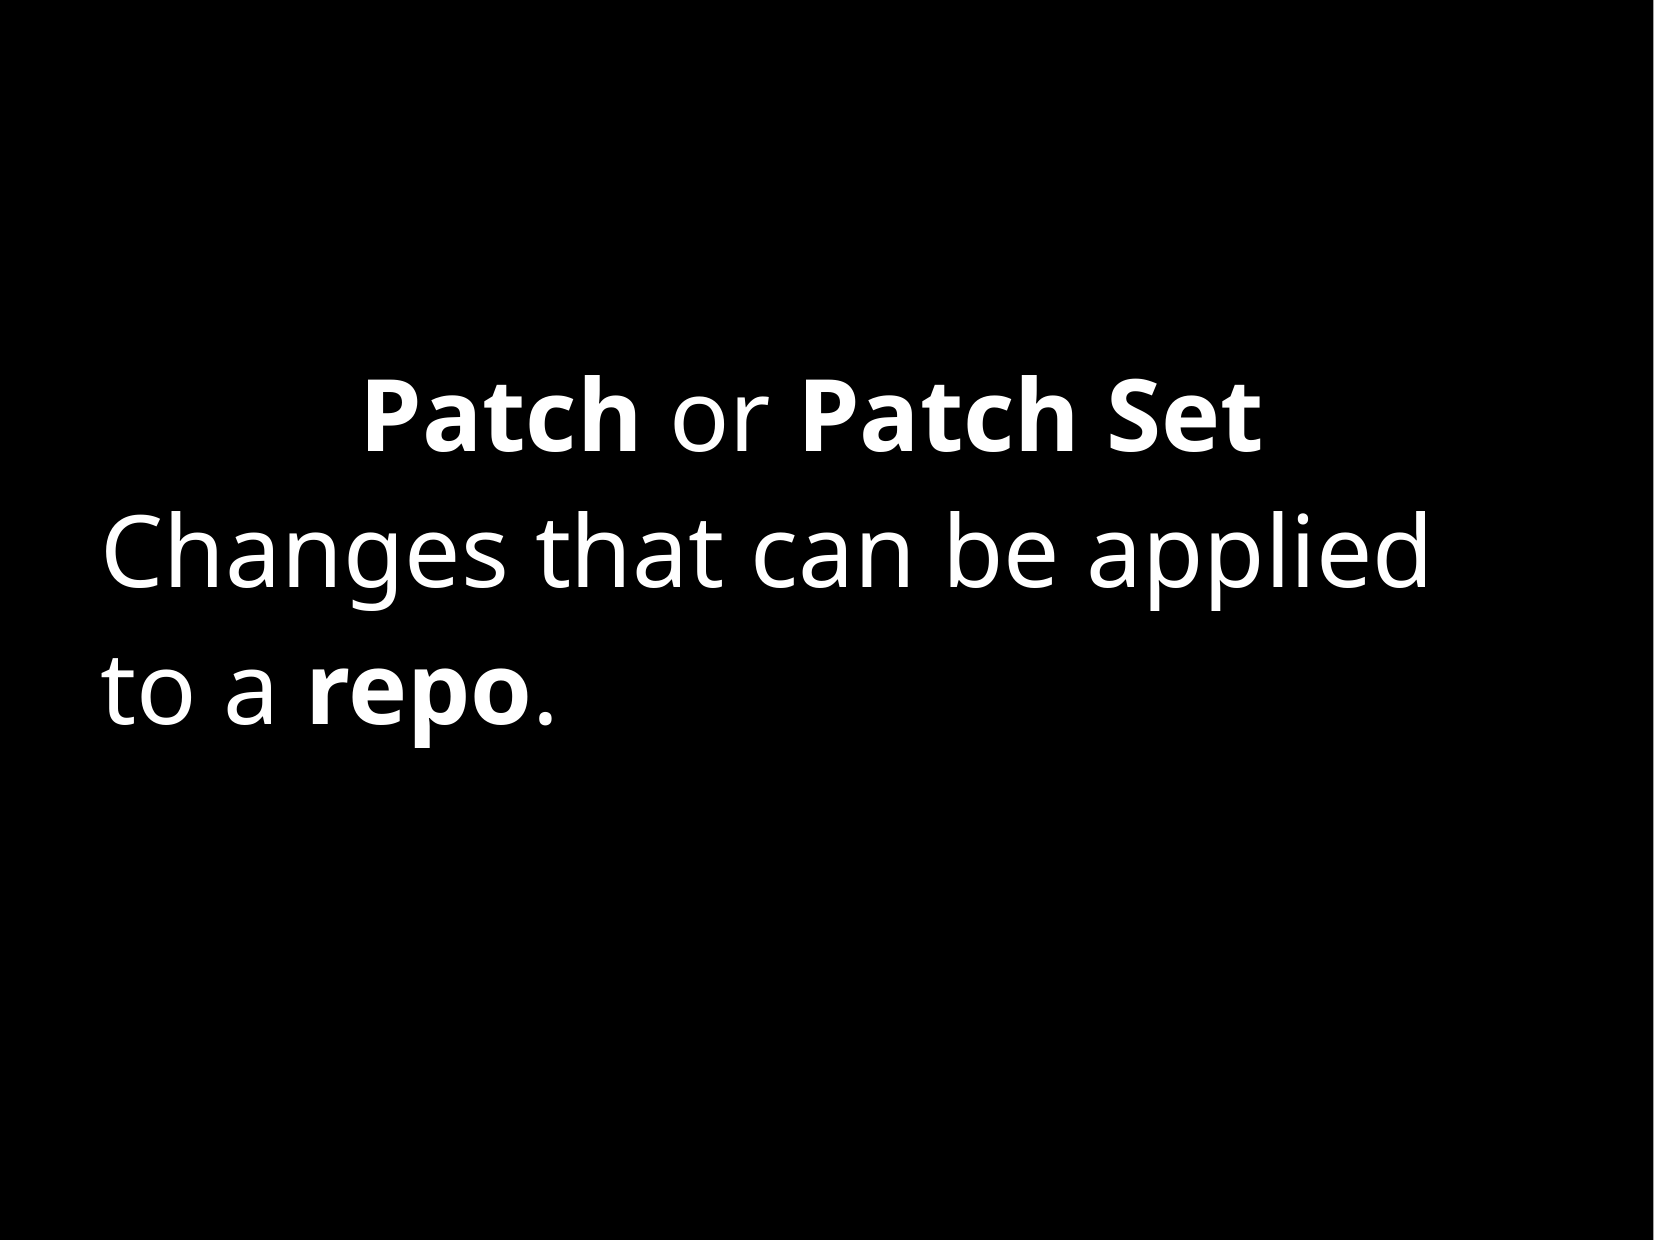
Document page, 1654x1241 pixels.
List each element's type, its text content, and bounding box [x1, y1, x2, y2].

subtitle Patch or Patch Set Changes that can be applied to a repo. [88, 88, 1536, 1010]
